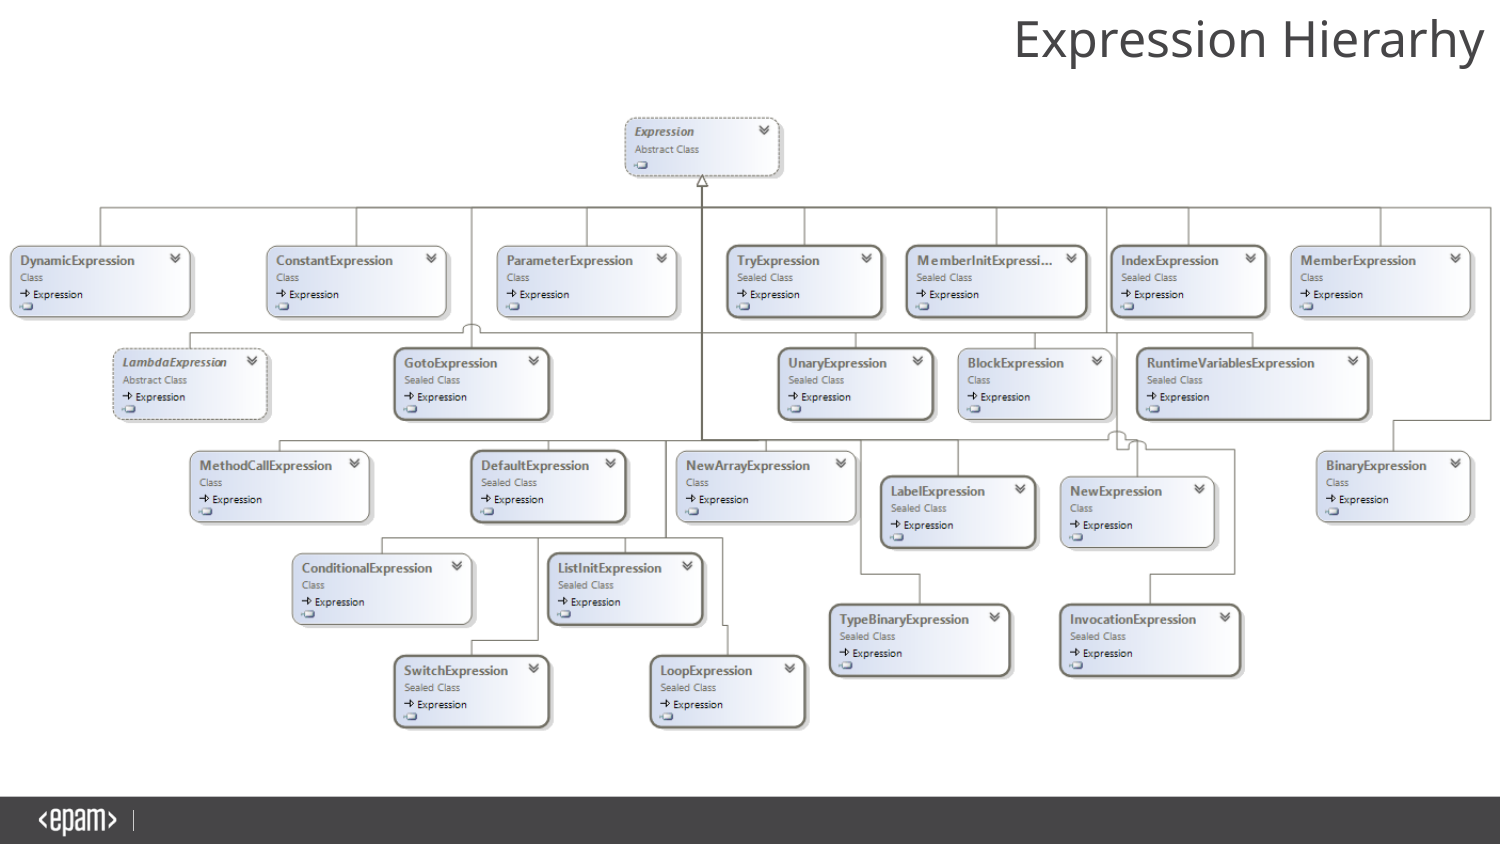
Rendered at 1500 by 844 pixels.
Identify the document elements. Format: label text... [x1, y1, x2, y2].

picture [0, 107, 1500, 737]
list Expression Hierarhy [0, 0, 1500, 107]
picture [38, 808, 117, 837]
